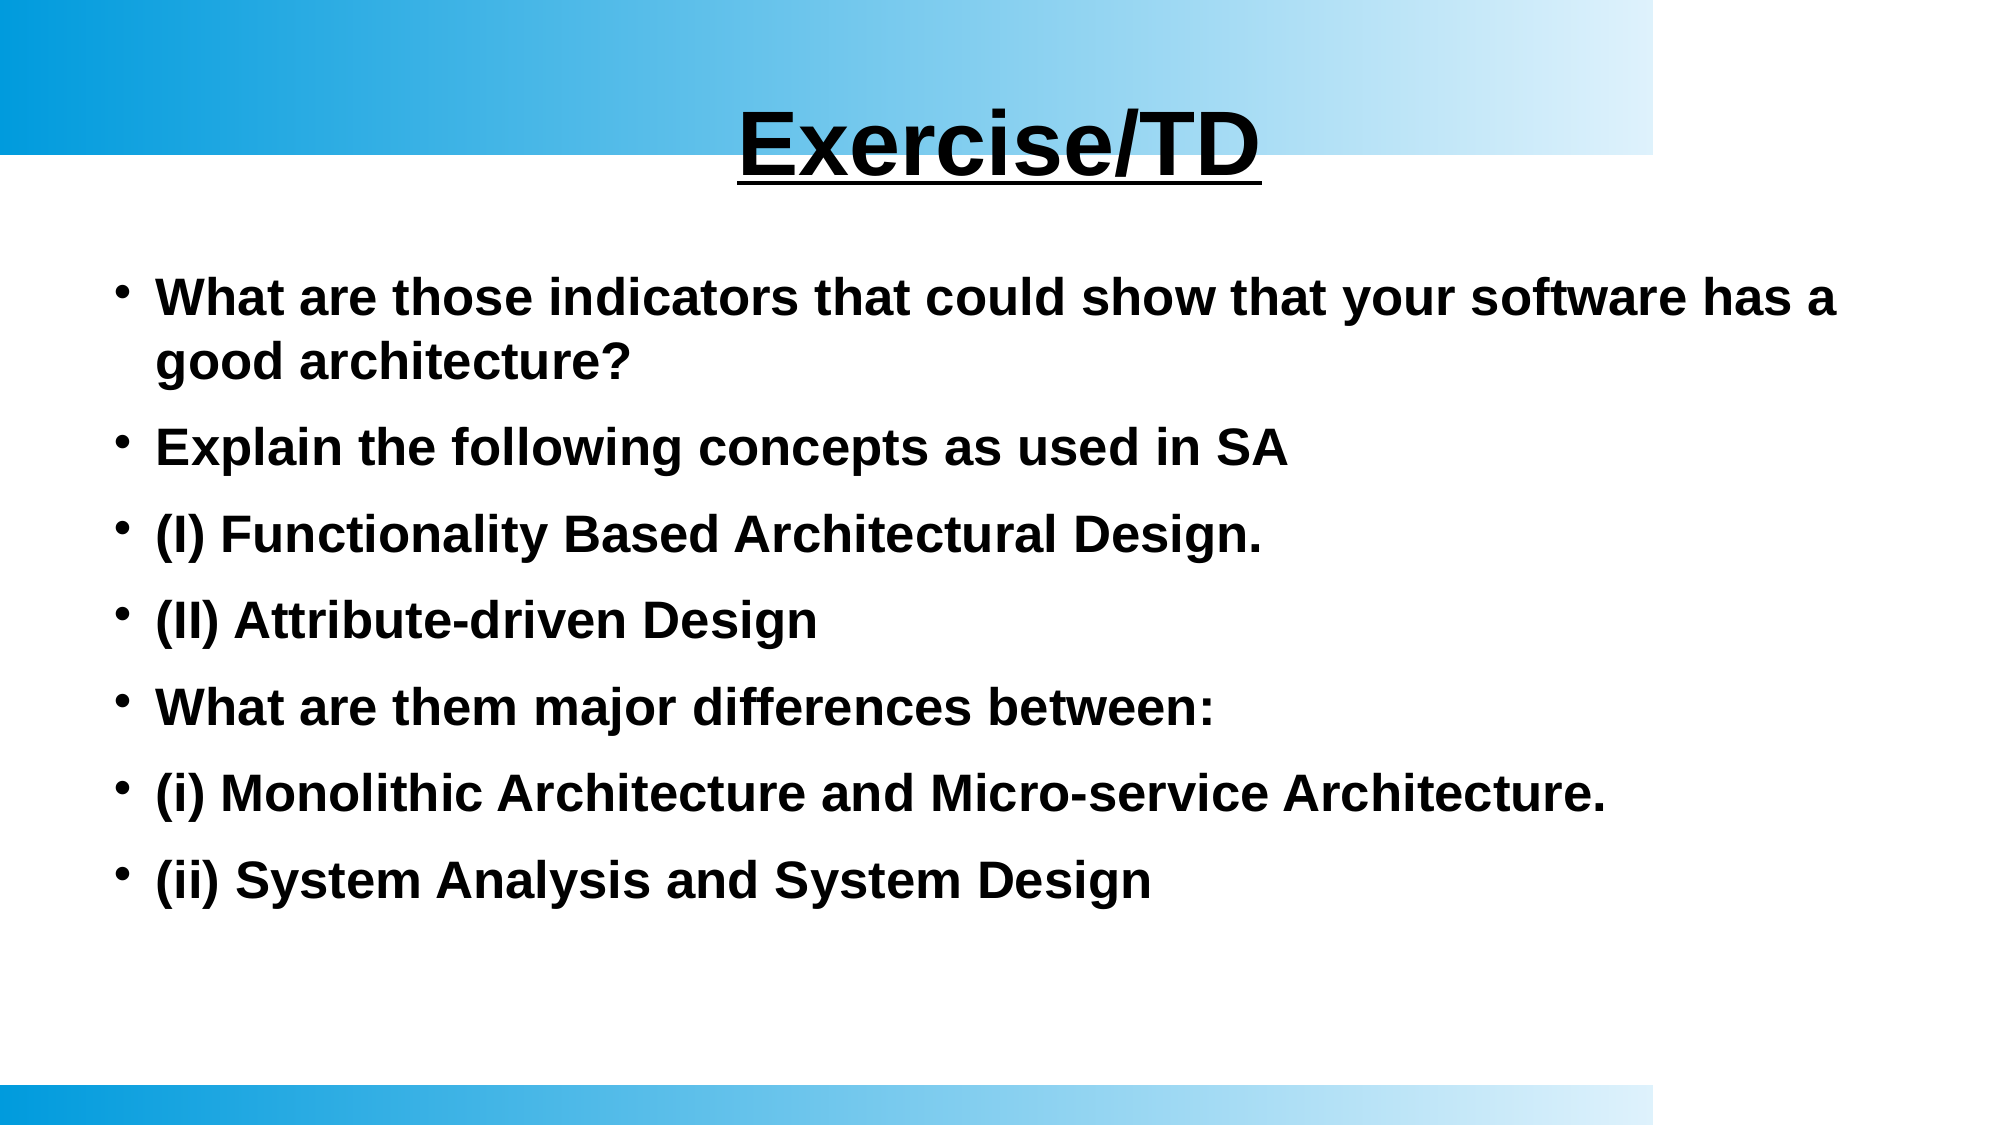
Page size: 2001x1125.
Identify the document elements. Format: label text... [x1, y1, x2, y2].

title Exercise/TD [99, 44, 1900, 233]
list What are those indicators that could show that your software has a good architecture? Explain the following concepts as used in SA (I) Functionality Based Architectural Design. (II) Attribute-driven Design What are them major differences between: (i) Monolithic Architecture and Micro-service Architecture. (ii) System Analysis and System Design [99, 263, 1900, 916]
